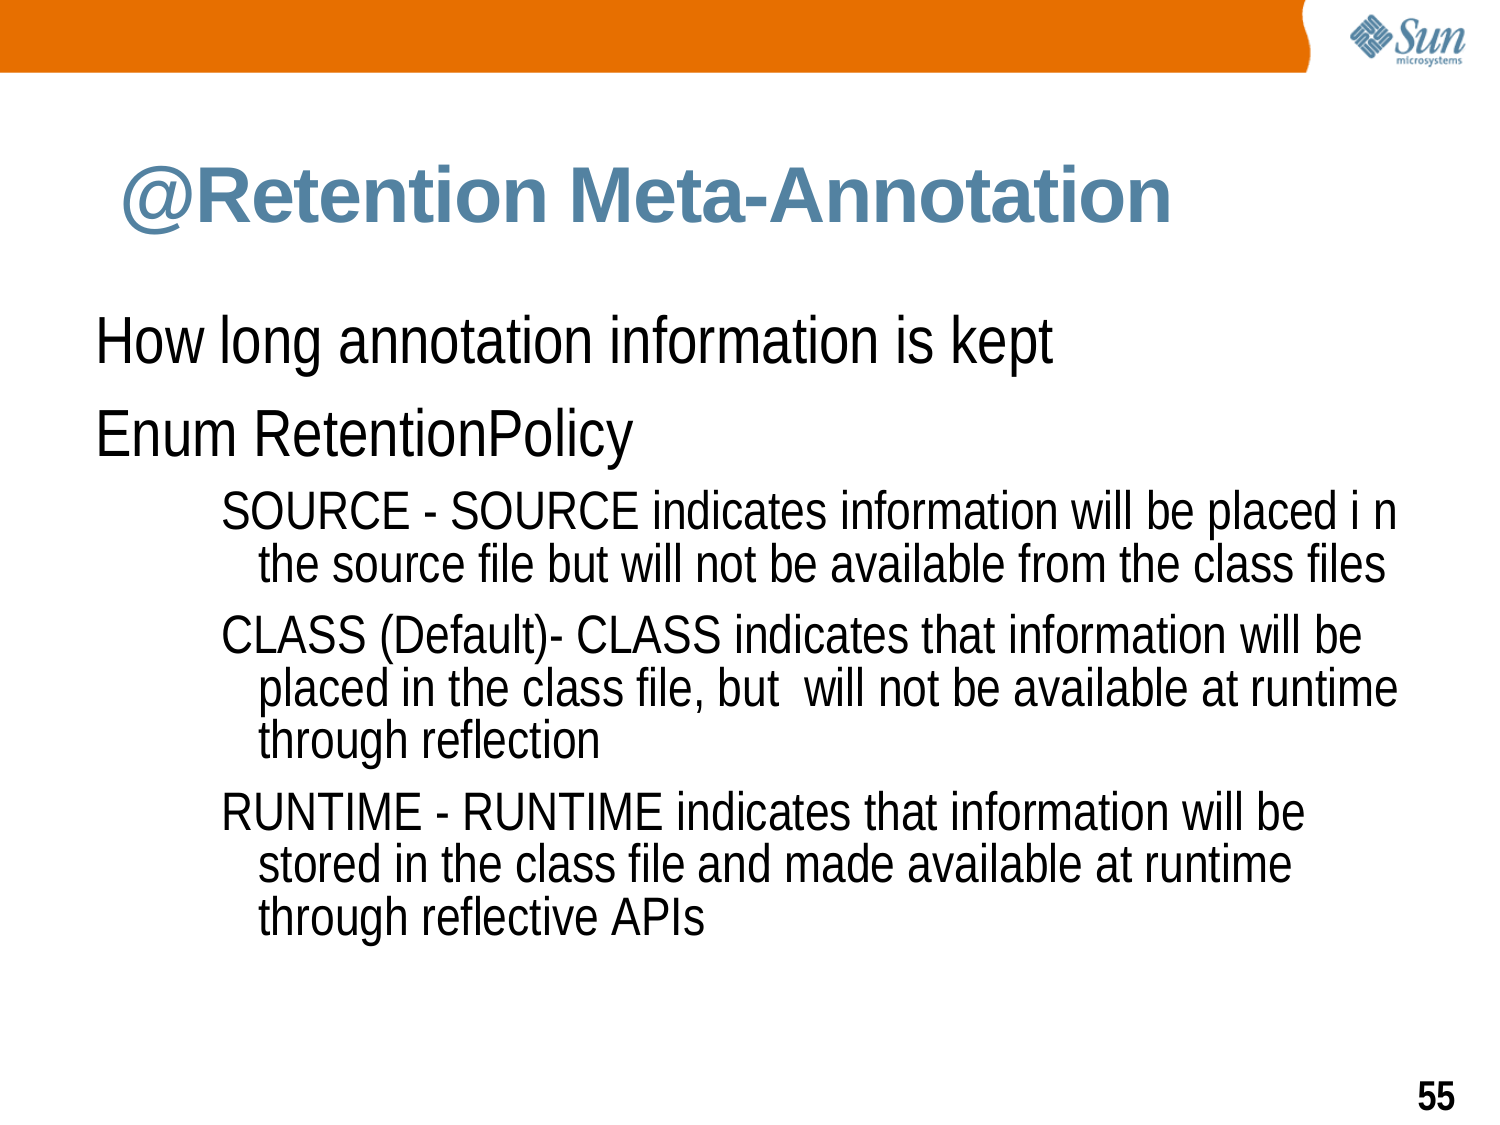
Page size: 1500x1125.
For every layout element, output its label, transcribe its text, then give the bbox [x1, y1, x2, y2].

list How long annotation information is kept Enum RetentionPolicy SOURCE - SOURCE indicates information will be placed i n the source file but will not be available from the class files CLASS (Default)- CLASS indicates that information will be placed in the class file, but will not be available at runtime through reflection RUNTIME - RUNTIME indicates that information will be stored in the class file and made available at runtime through reflective APIs [75, 311, 1435, 1076]
title @Retention Meta-Annotation [119, 158, 1482, 336]
picture [0, 0, 1500, 75]
